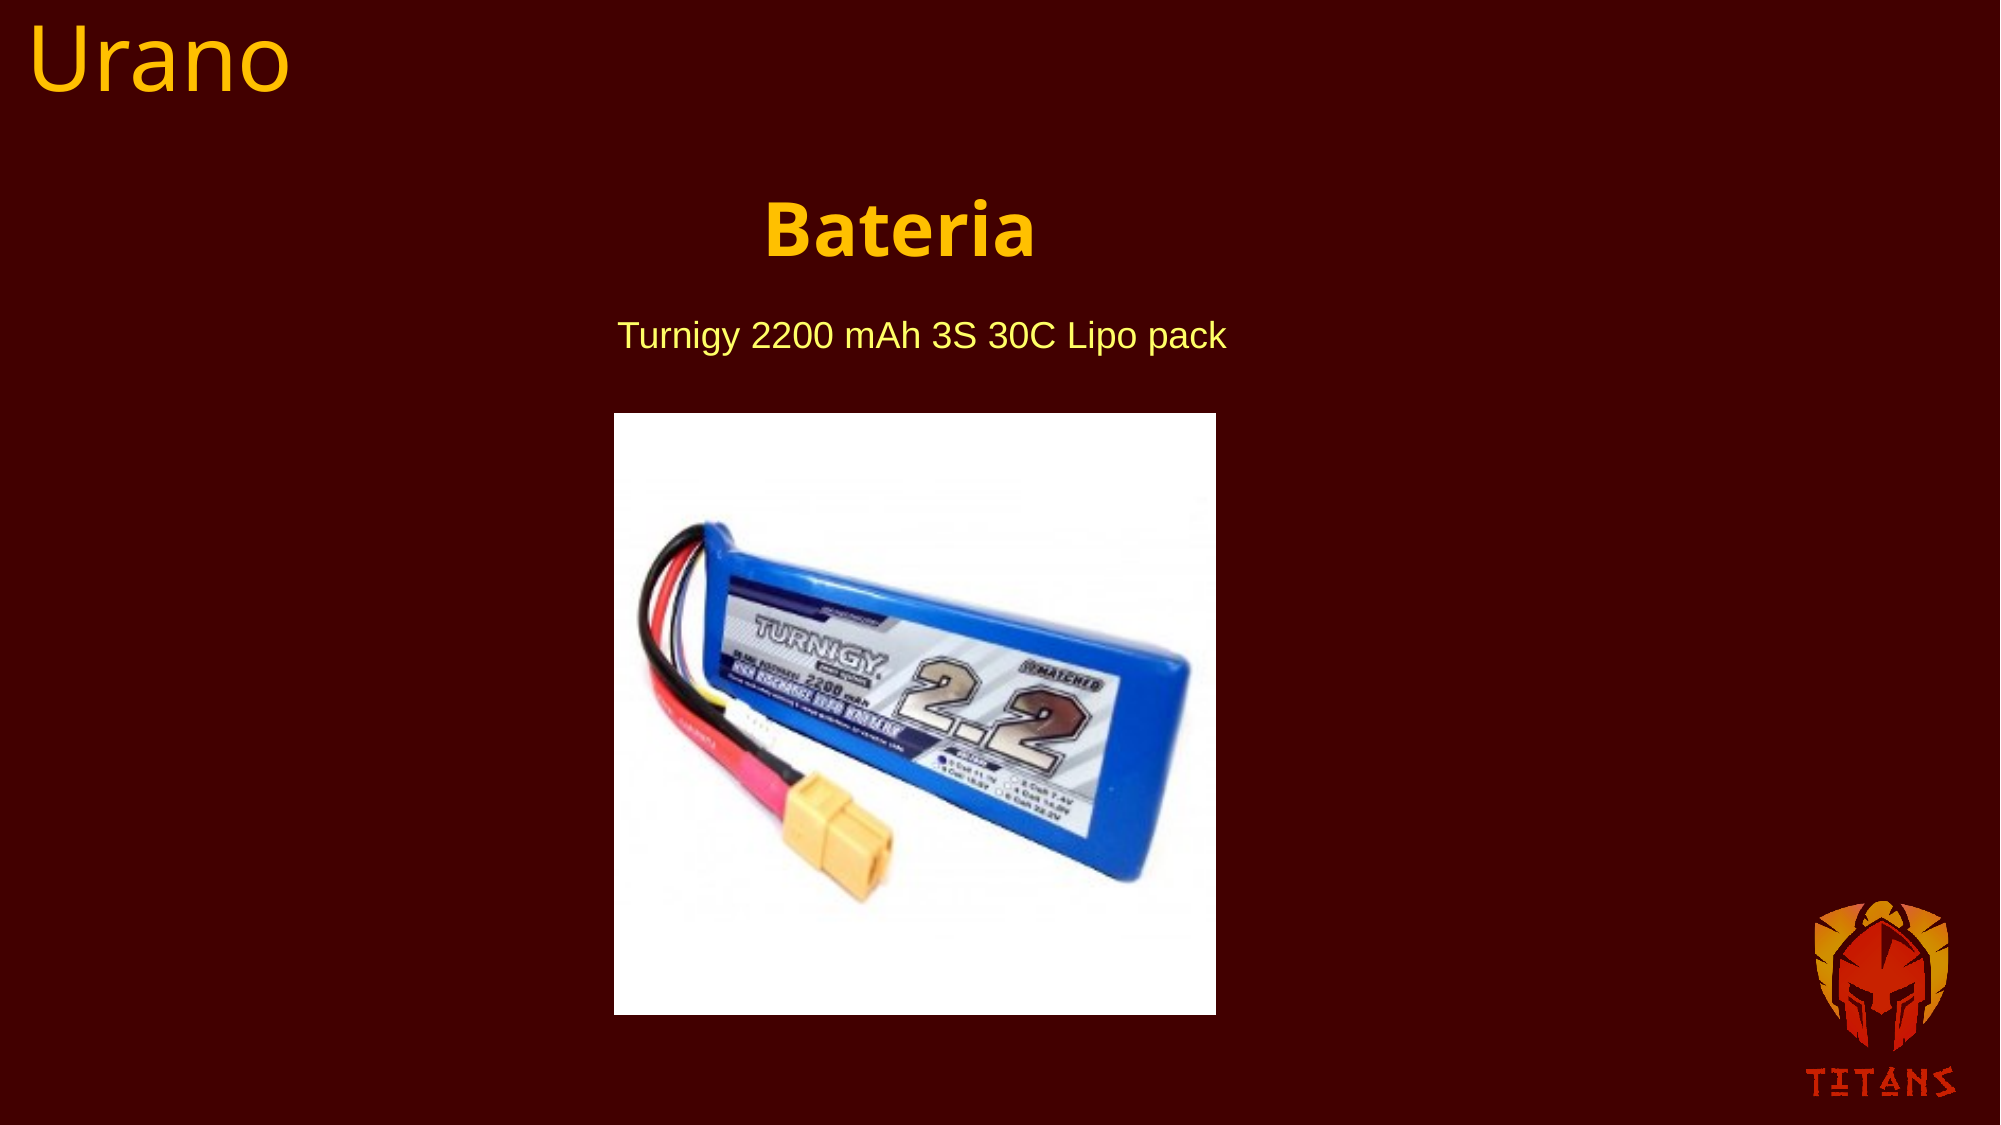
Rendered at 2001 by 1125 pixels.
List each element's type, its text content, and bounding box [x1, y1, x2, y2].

picture [614, 413, 1216, 1015]
text_box Bateria [762, 181, 1052, 284]
text_box Turnigy 2200 mAh 3S 30C Lipo pack [602, 307, 1242, 364]
title Urano [11, 0, 1737, 171]
picture [1749, 888, 2000, 1125]
